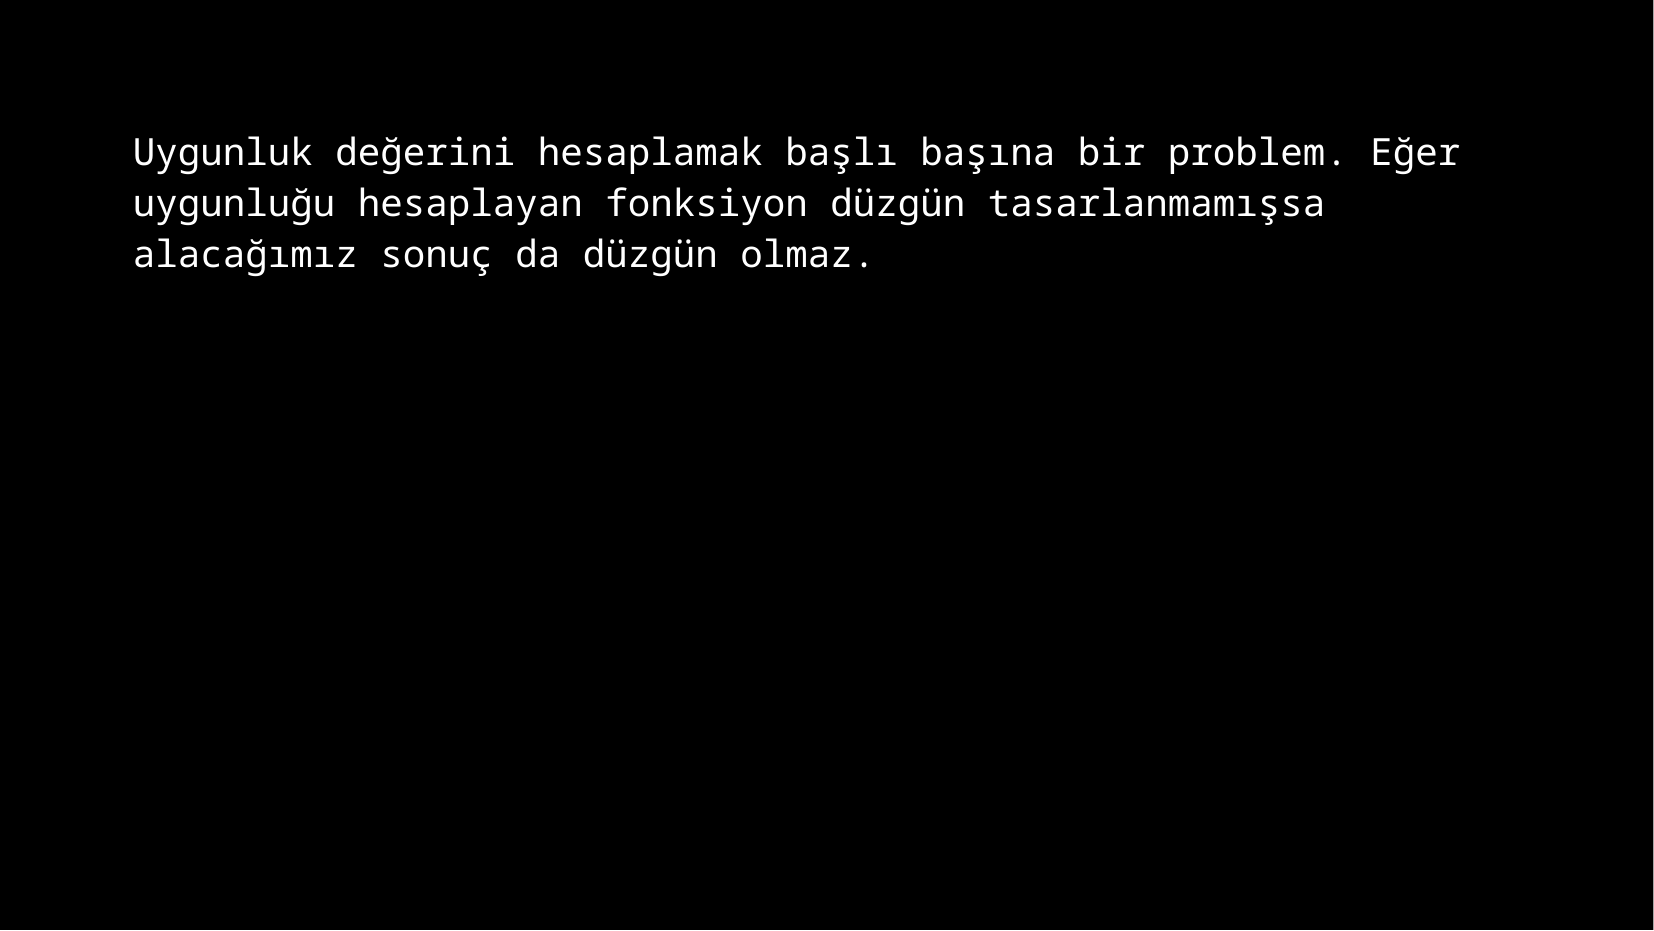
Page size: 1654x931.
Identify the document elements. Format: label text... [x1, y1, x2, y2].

text_box Uygunluk değerini hesaplamak başlı başına bir problem. Eğer uygunluğu hesaplayan fonksiyon düzgün tasarlanmamışsa alacağımız sonuç da düzgün olmaz. [118, 118, 1536, 827]
